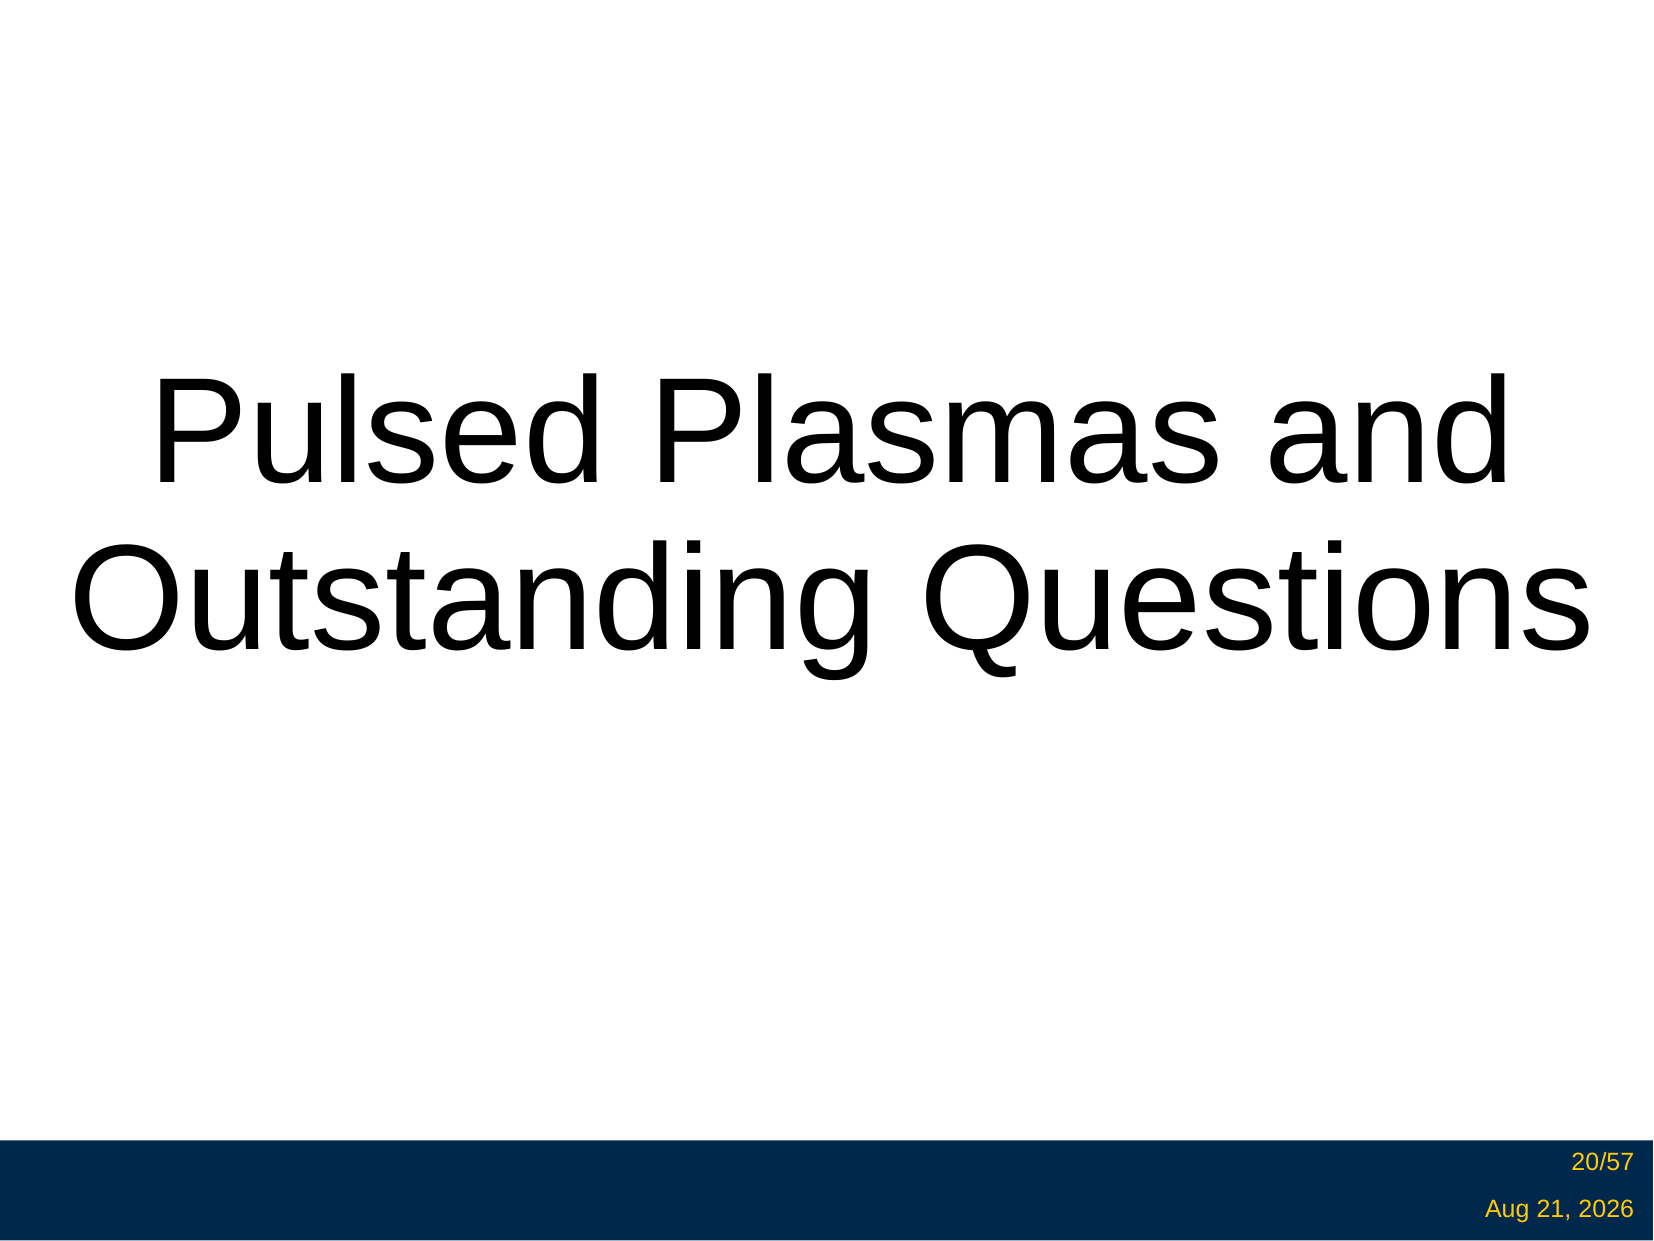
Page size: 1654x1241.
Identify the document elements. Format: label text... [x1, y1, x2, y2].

text_box Pulsed Plasmas and Outstanding Questions [54, 338, 1613, 784]
